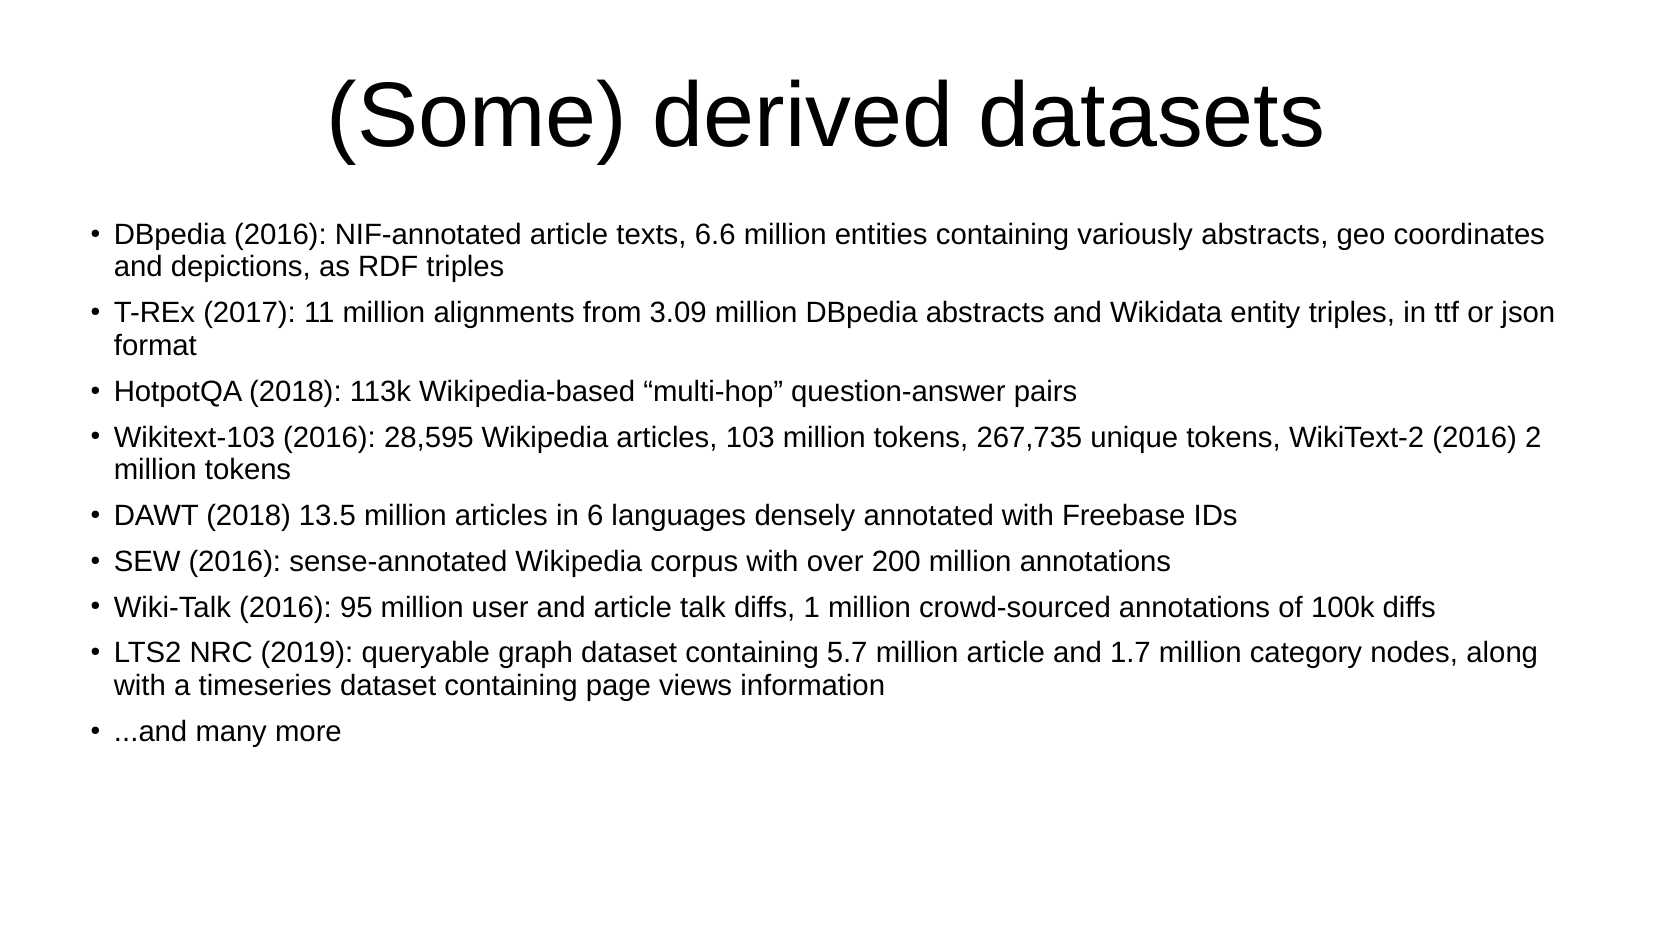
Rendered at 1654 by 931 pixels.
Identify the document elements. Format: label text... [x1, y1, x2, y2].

title (Some) derived datasets [82, 37, 1571, 193]
list DBpedia (2016): NIF-annotated article texts, 6.6 million entities containing variously abstracts, geo coordinates and depictions, as RDF triples T-REx (2017): 11 million alignments from 3.09 million DBpedia abstracts and Wikidata entity triples, in ttf or json format HotpotQA (2018): 113k Wikipedia-based “multi-hop” question-answer pairs Wikitext-103 (2016): 28,595 Wikipedia articles, 103 million tokens, 267,735 unique tokens, WikiText-2 (2016) 2 million tokens DAWT (2018) 13.5 million articles in 6 languages densely annotated with Freebase IDs SEW (2016): sense-annotated Wikipedia corpus with over 200 million annotations Wiki-Talk (2016): 95 million user and article talk diffs, 1 million crowd-sourced annotations of 100k diffs LTS2 NRC (2019): queryable graph dataset containing 5.7 million article and 1.7 million category nodes, along with a timeseries dataset containing page views information ...and many more [82, 217, 1571, 758]
